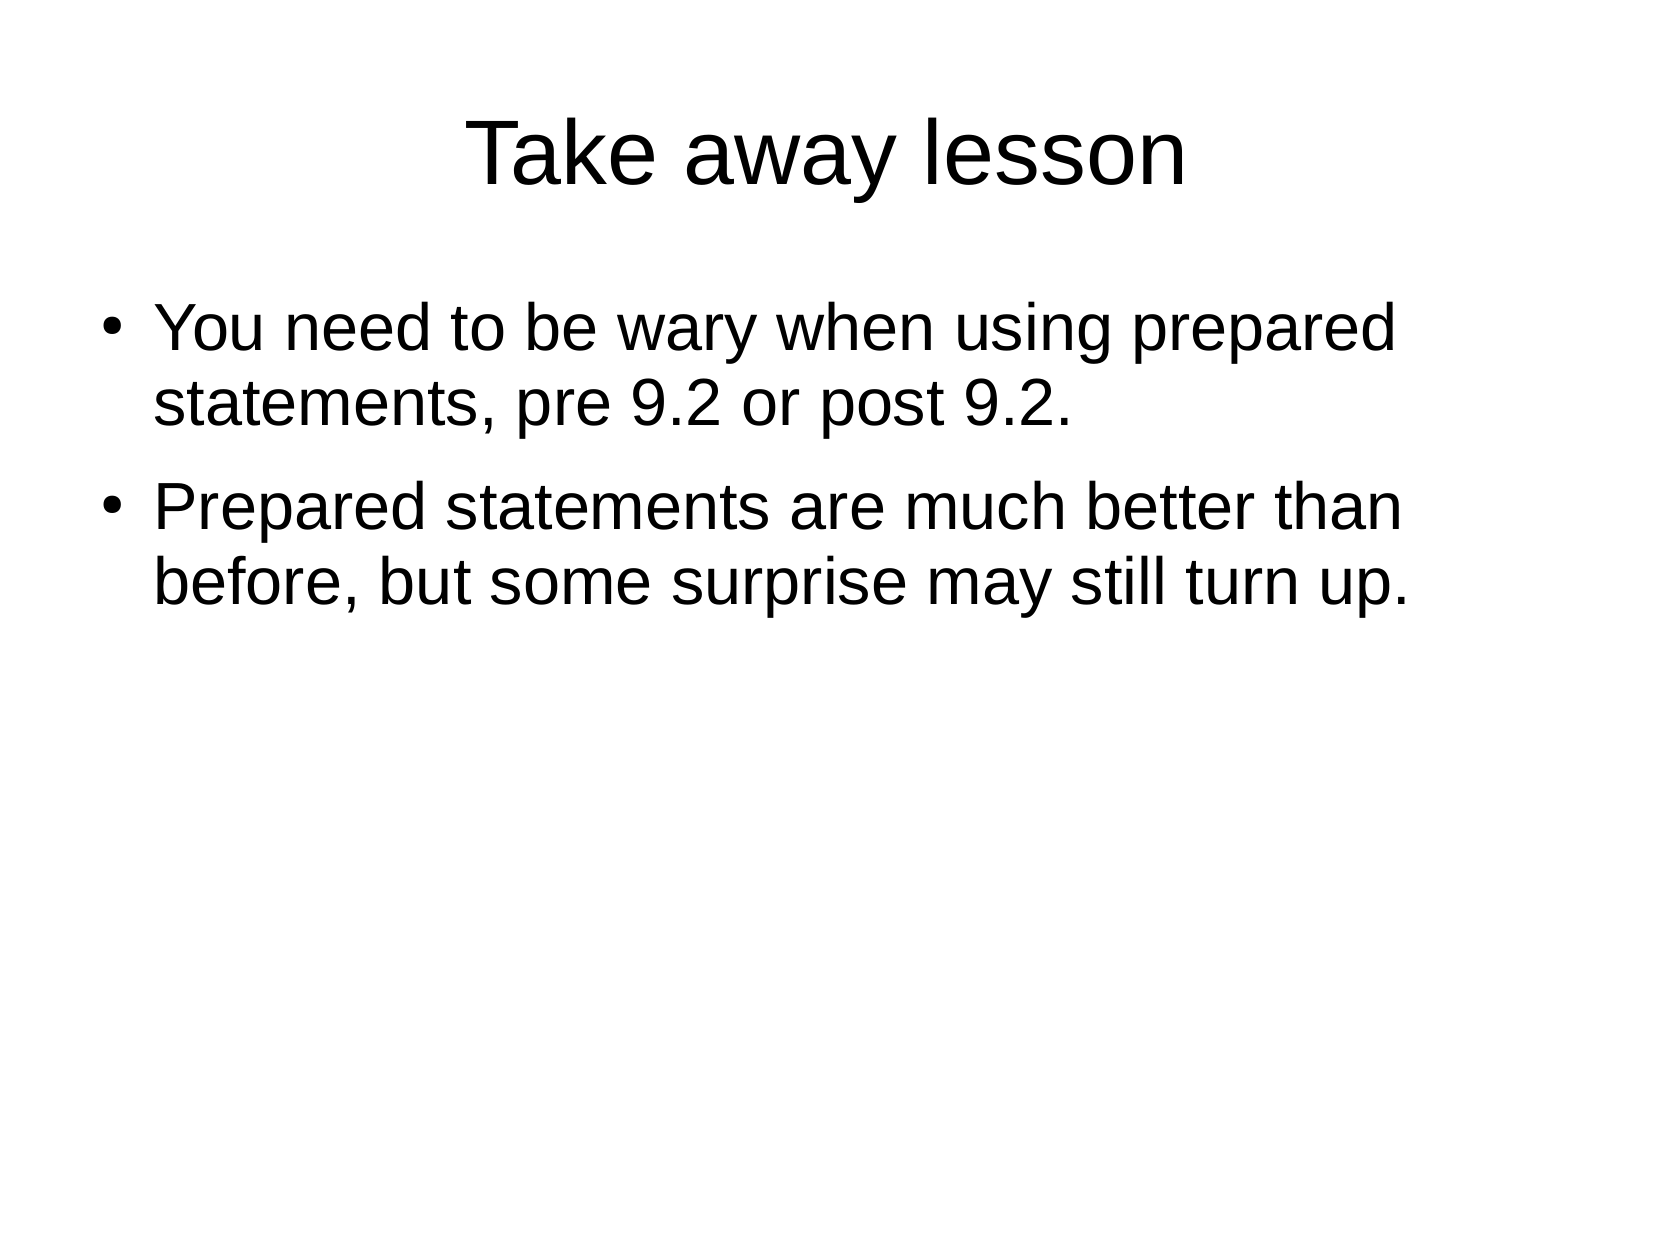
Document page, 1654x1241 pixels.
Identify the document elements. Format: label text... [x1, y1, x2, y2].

title Take away lesson [82, 49, 1571, 257]
list You need to be wary when using prepared statements, pre 9.2 or post 9.2. Prepared statements are much better than before, but some surprise may still turn up. [82, 290, 1538, 1010]
